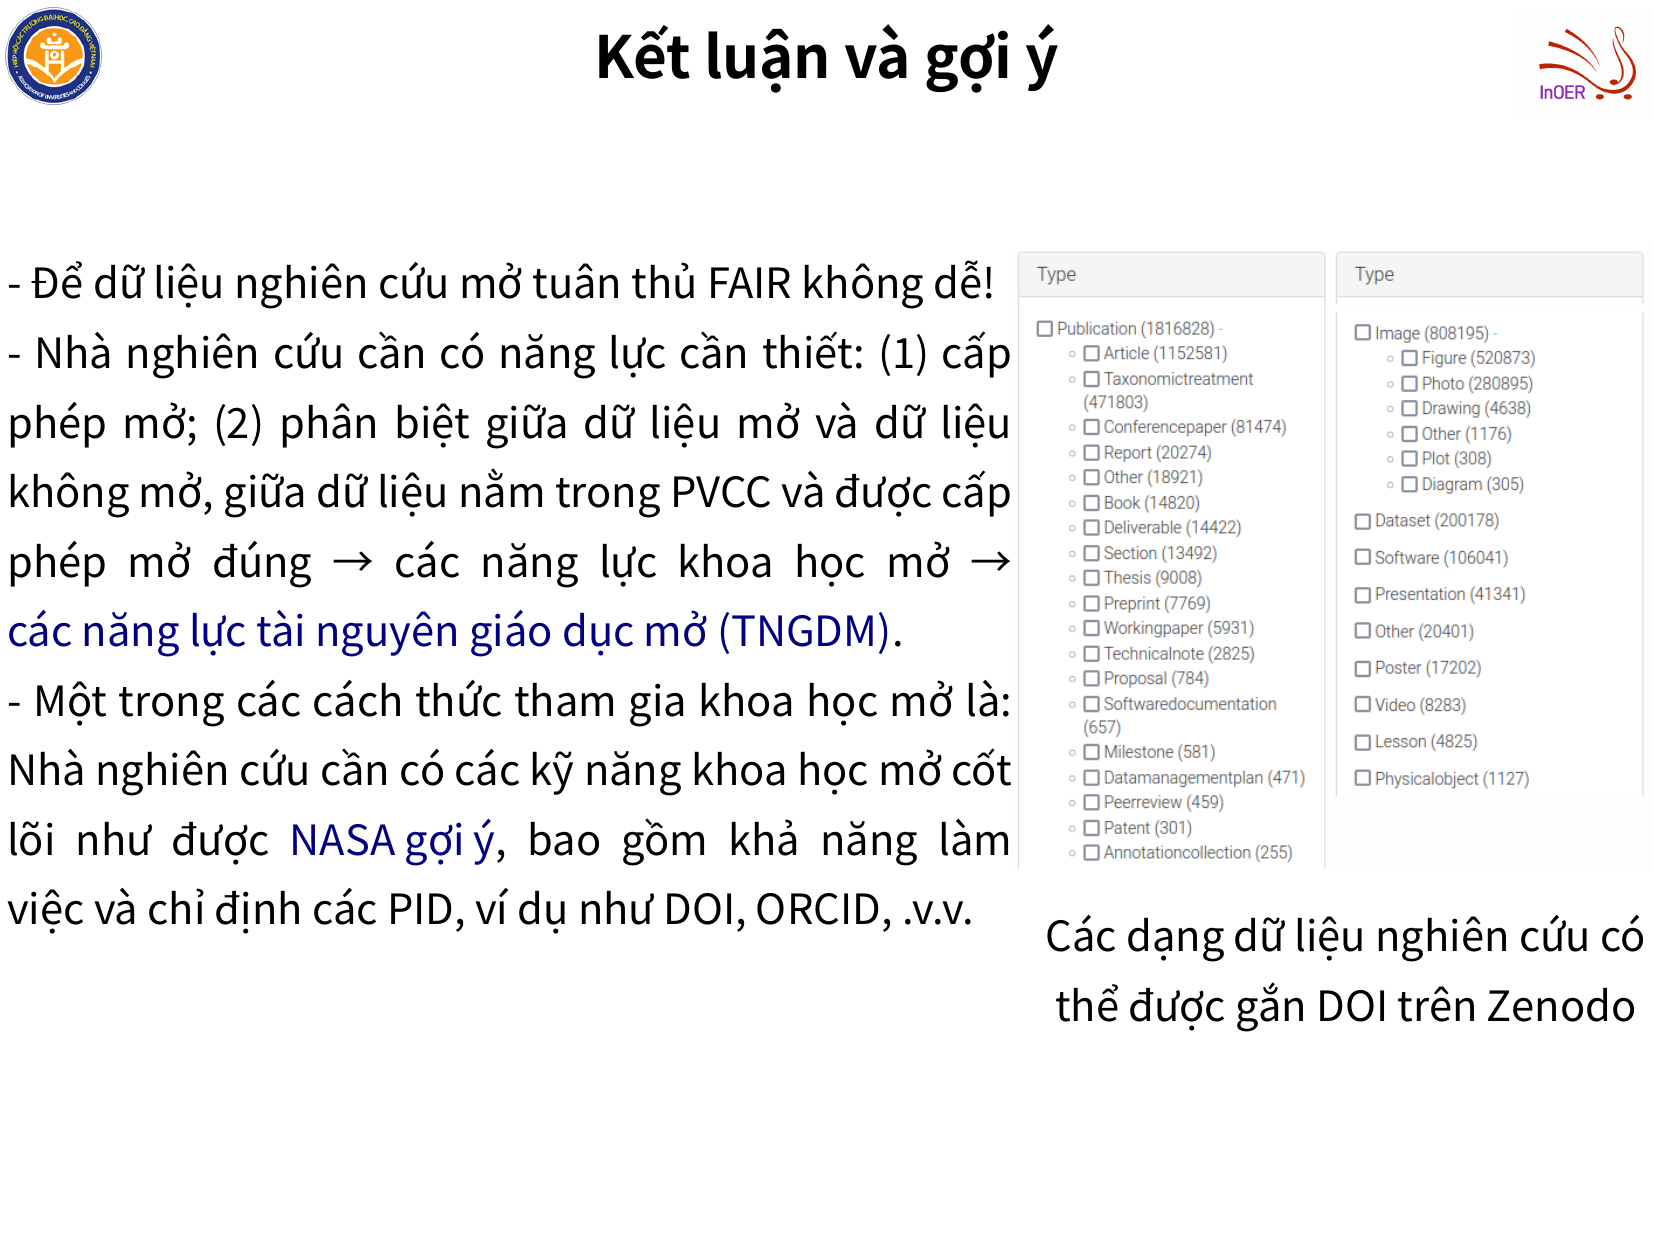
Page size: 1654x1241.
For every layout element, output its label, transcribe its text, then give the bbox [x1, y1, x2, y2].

title Kết luận và gợi ý [107, 11, 1511, 96]
text_box Các dạng dữ liệu nghiên cứu có thể được gắn DOI trên Zenodo [1042, 894, 1650, 1051]
picture [1013, 247, 1654, 869]
picture [1, 5, 107, 107]
picture [1511, 7, 1653, 120]
text_box - Để dữ liệu nghiên cứu mở tuân thủ FAIR không dễ! - Nhà nghiên cứu cần có năng lực cần thiết: (1) cấp phép mở; (2) phân biệt giữa dữ liệu mở và dữ liệu không mở, giữa dữ liệu nằm trong PVCC và được cấp phép mở đúng → các năng lực khoa học mở → các năng lực tài nguyên giáo dục mở (TNGDM). - Một trong các cách thức tham gia khoa học mở là: Nhà nghiên cứu cần có các kỹ năng khoa học mở cốt lõi như được NASA gợi ý, bao gồm khả năng làm việc và chỉ định các PID, ví dụ như DOI, ORCID, .v.v. [7, 241, 1013, 937]
